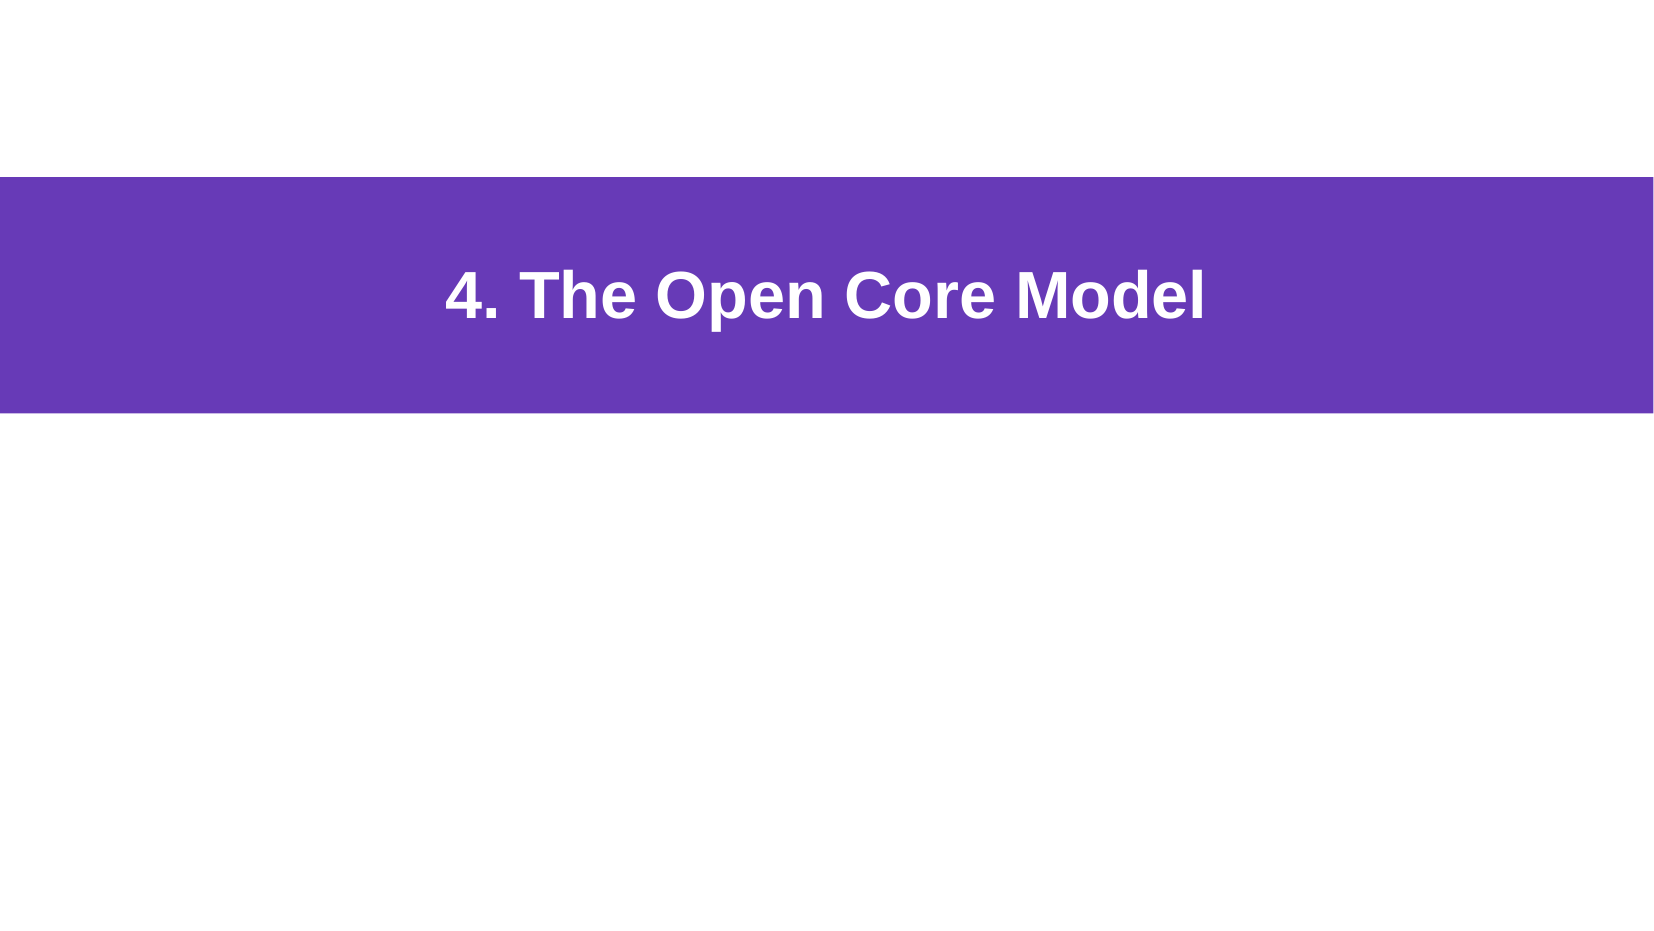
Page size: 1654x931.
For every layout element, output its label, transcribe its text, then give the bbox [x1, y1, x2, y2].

title 4. The Open Core Model [0, 177, 1654, 414]
